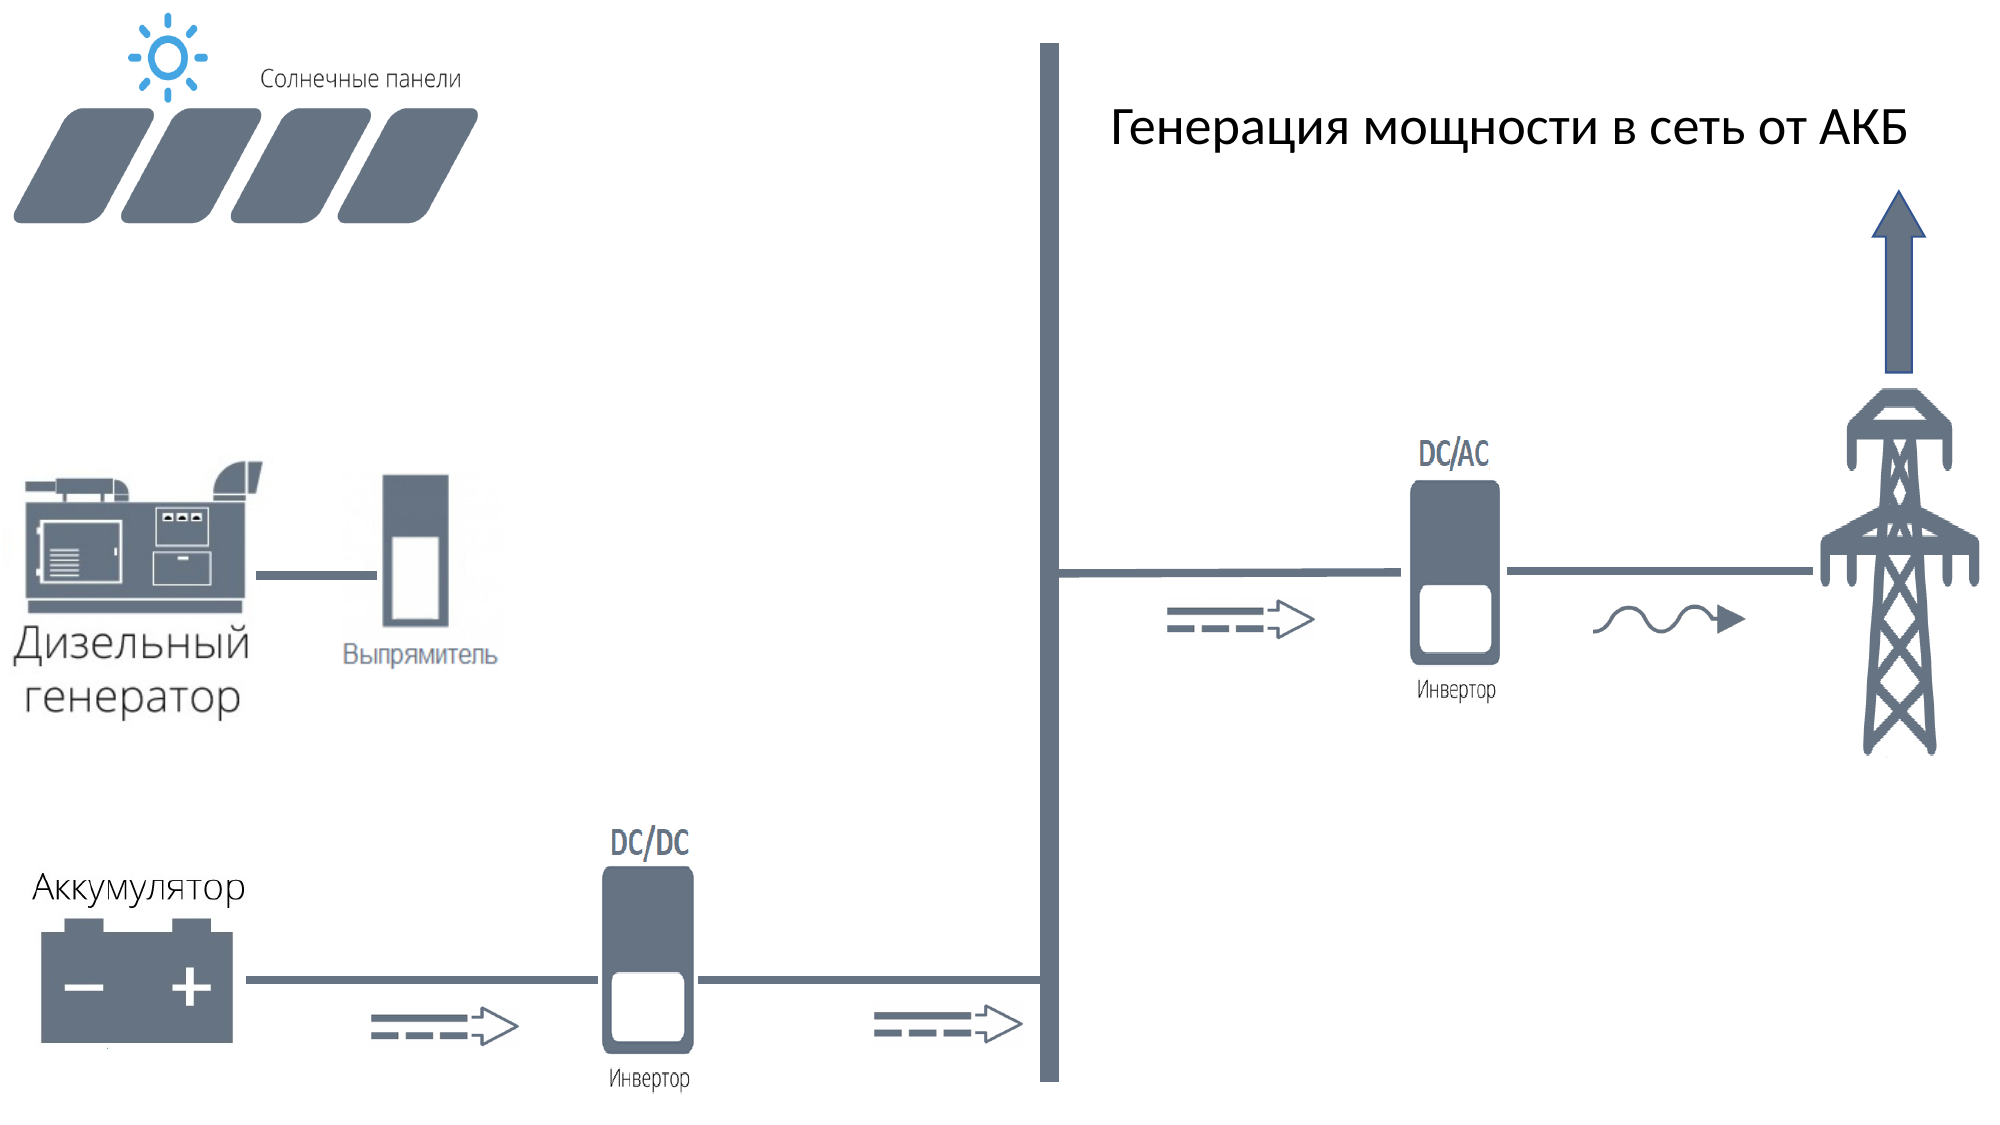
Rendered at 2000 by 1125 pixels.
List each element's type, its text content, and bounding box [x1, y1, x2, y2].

picture [1401, 434, 1507, 710]
picture [1812, 384, 1986, 758]
picture [1578, 598, 1751, 643]
text_box Генерация мощности в сеть от АКБ [1096, 82, 1926, 163]
text_box [1872, 191, 1925, 373]
picture [1162, 597, 1316, 642]
picture [596, 823, 698, 1094]
picture [869, 1002, 1024, 1046]
picture [2, 453, 275, 728]
picture [366, 1004, 520, 1049]
picture [9, 9, 482, 226]
picture [0, 861, 272, 1056]
picture [341, 472, 503, 671]
